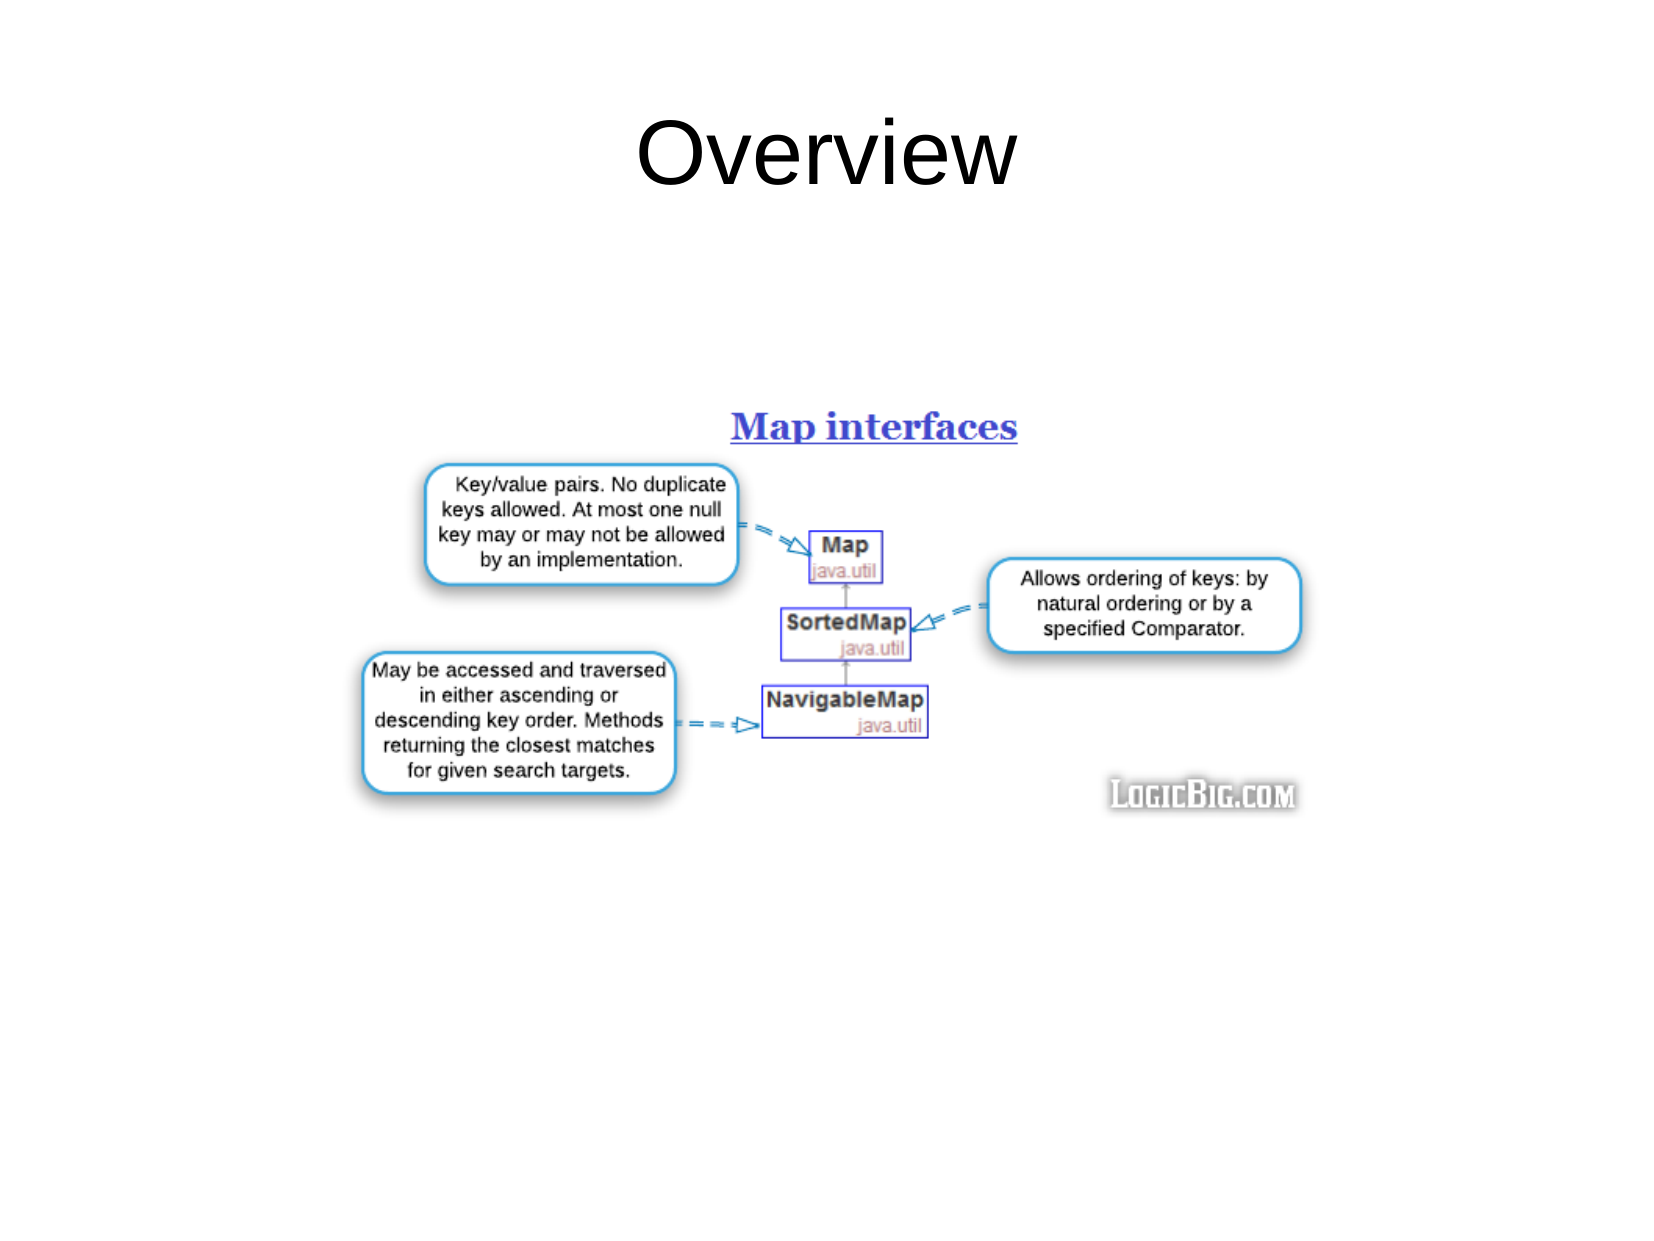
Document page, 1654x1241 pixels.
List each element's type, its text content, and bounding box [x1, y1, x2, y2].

picture [299, 374, 1362, 872]
title Overview [82, 49, 1571, 242]
title [82, 242, 1571, 451]
